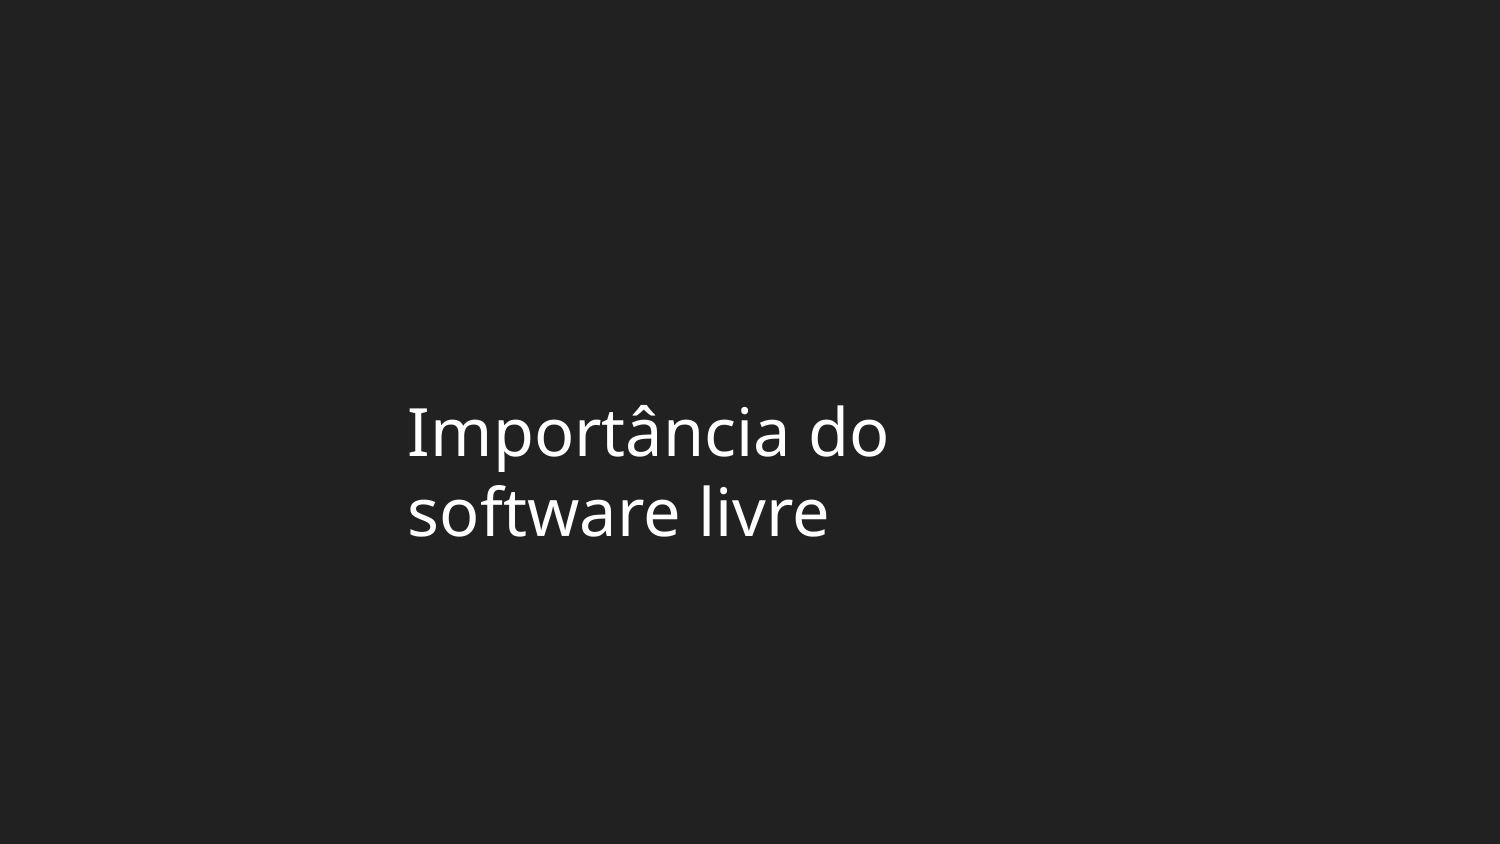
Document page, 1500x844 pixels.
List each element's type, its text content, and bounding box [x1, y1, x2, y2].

title Importância do software livre [392, 374, 1193, 469]
